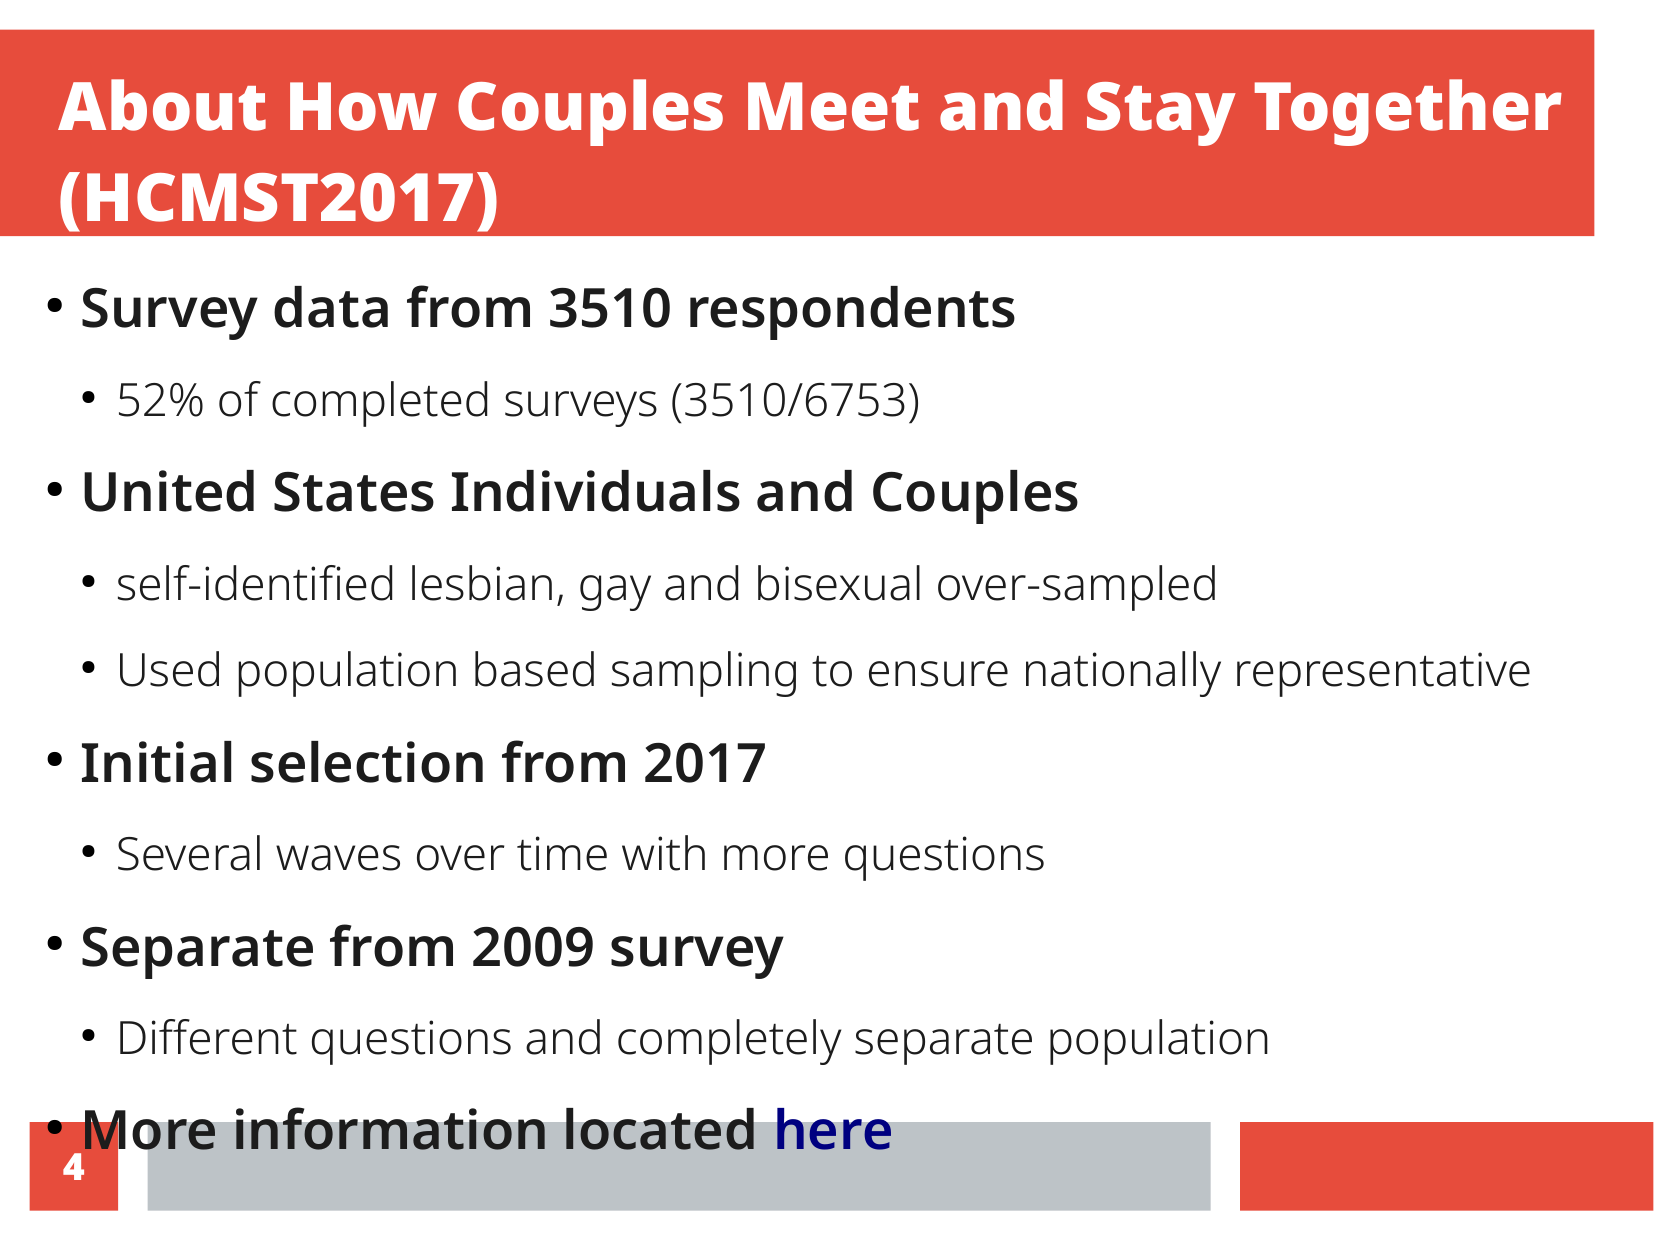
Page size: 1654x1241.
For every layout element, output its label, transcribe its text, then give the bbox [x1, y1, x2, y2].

list Survey data from 3510 respondents 52% of completed surveys (3510/6753) United States Individuals and Couples self-identified lesbian, gay and bisexual over-sampled Used population based sampling to ensure nationally representative Initial selection from 2017 Several waves over time with more questions Separate from 2009 survey Different questions and completely separate population More information located here [45, 270, 1551, 1038]
title About How Couples Meet and Stay Together (HCMST2017) [59, 59, 1595, 207]
